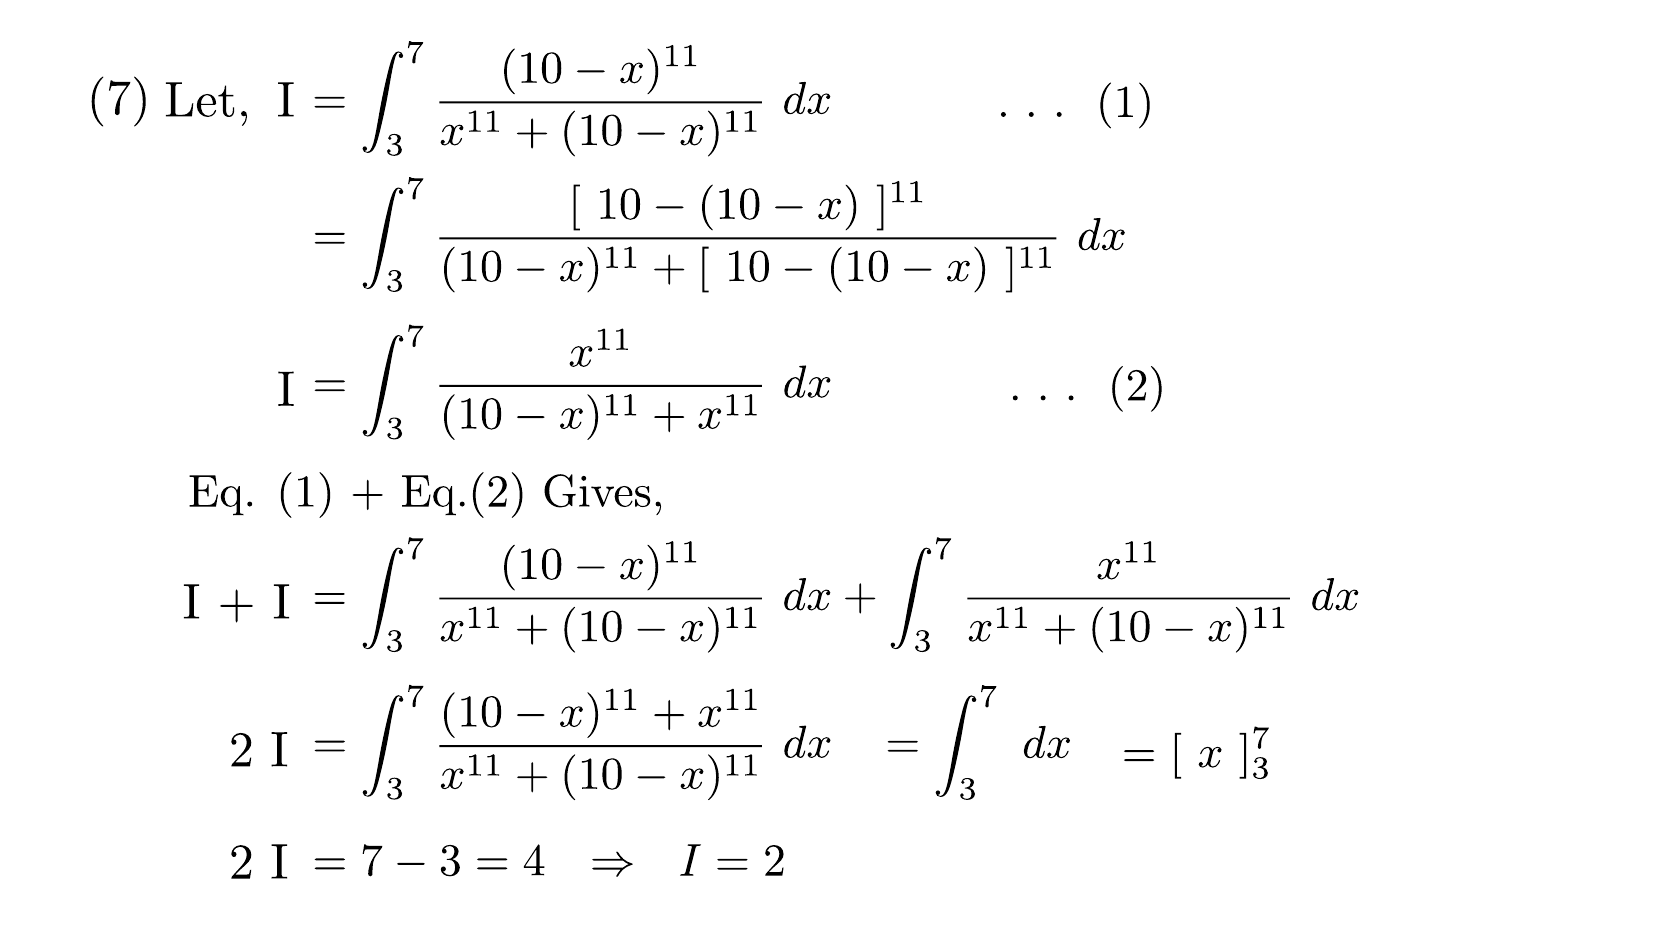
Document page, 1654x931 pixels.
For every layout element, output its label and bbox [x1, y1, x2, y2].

text_box [314, 41, 831, 157]
text_box [591, 844, 784, 877]
text_box [165, 82, 248, 126]
text_box [89, 76, 146, 127]
text_box [231, 844, 288, 879]
text_box [1011, 366, 1162, 412]
text_box [278, 82, 294, 117]
text_box [314, 844, 545, 877]
text_box [314, 324, 831, 440]
text_box [999, 82, 1150, 129]
text_box [887, 685, 1071, 800]
text_box [189, 472, 662, 518]
text_box [231, 732, 288, 767]
subtitle [59, 35, 1607, 898]
text_box [183, 584, 290, 623]
text_box [278, 371, 294, 406]
text_box [314, 177, 1125, 293]
text_box [314, 537, 1359, 653]
text_box [314, 684, 831, 801]
text_box [1123, 726, 1269, 780]
